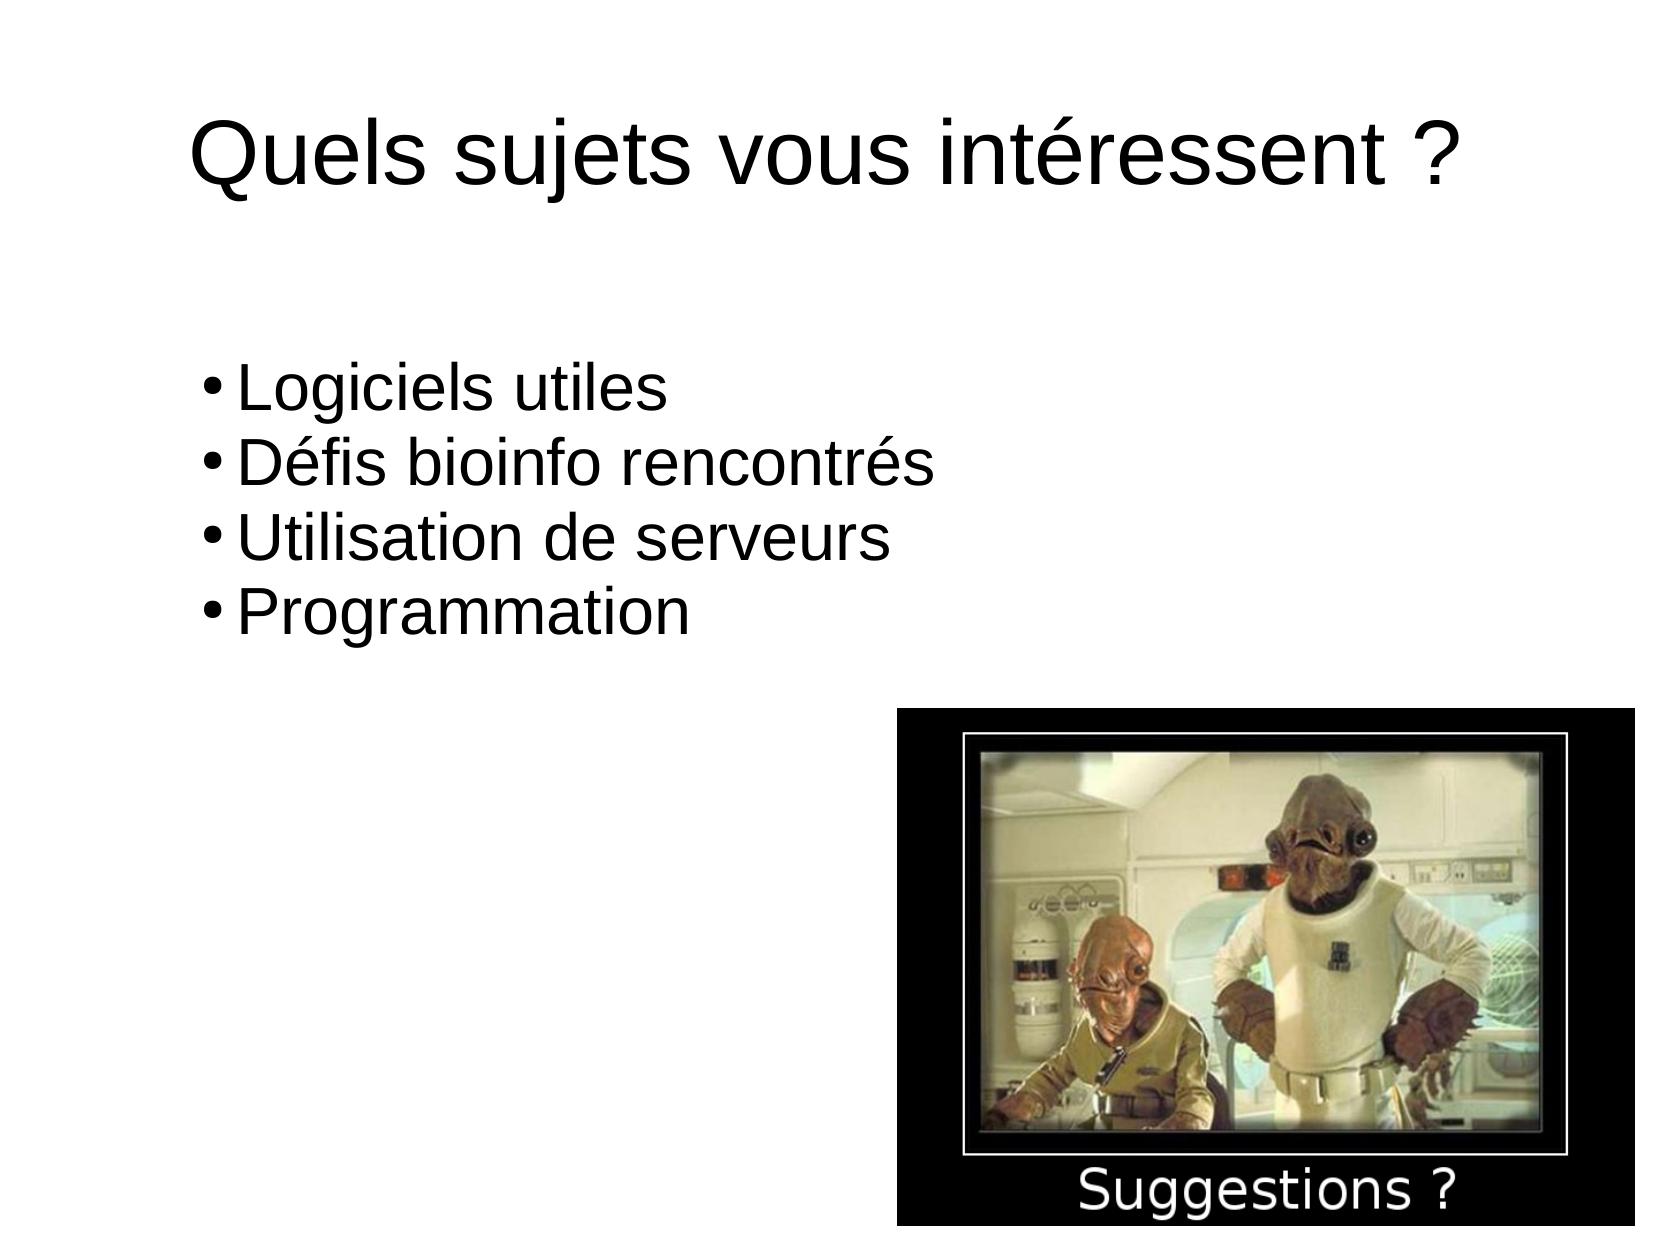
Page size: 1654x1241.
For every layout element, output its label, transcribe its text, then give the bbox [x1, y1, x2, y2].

title Quels sujets vous intéressent ? [82, 49, 1571, 257]
picture [897, 708, 1635, 1226]
subtitle Logiciels utiles Défis bioinfo rencontrés Utilisation de serveurs Programmation [200, 290, 1465, 709]
